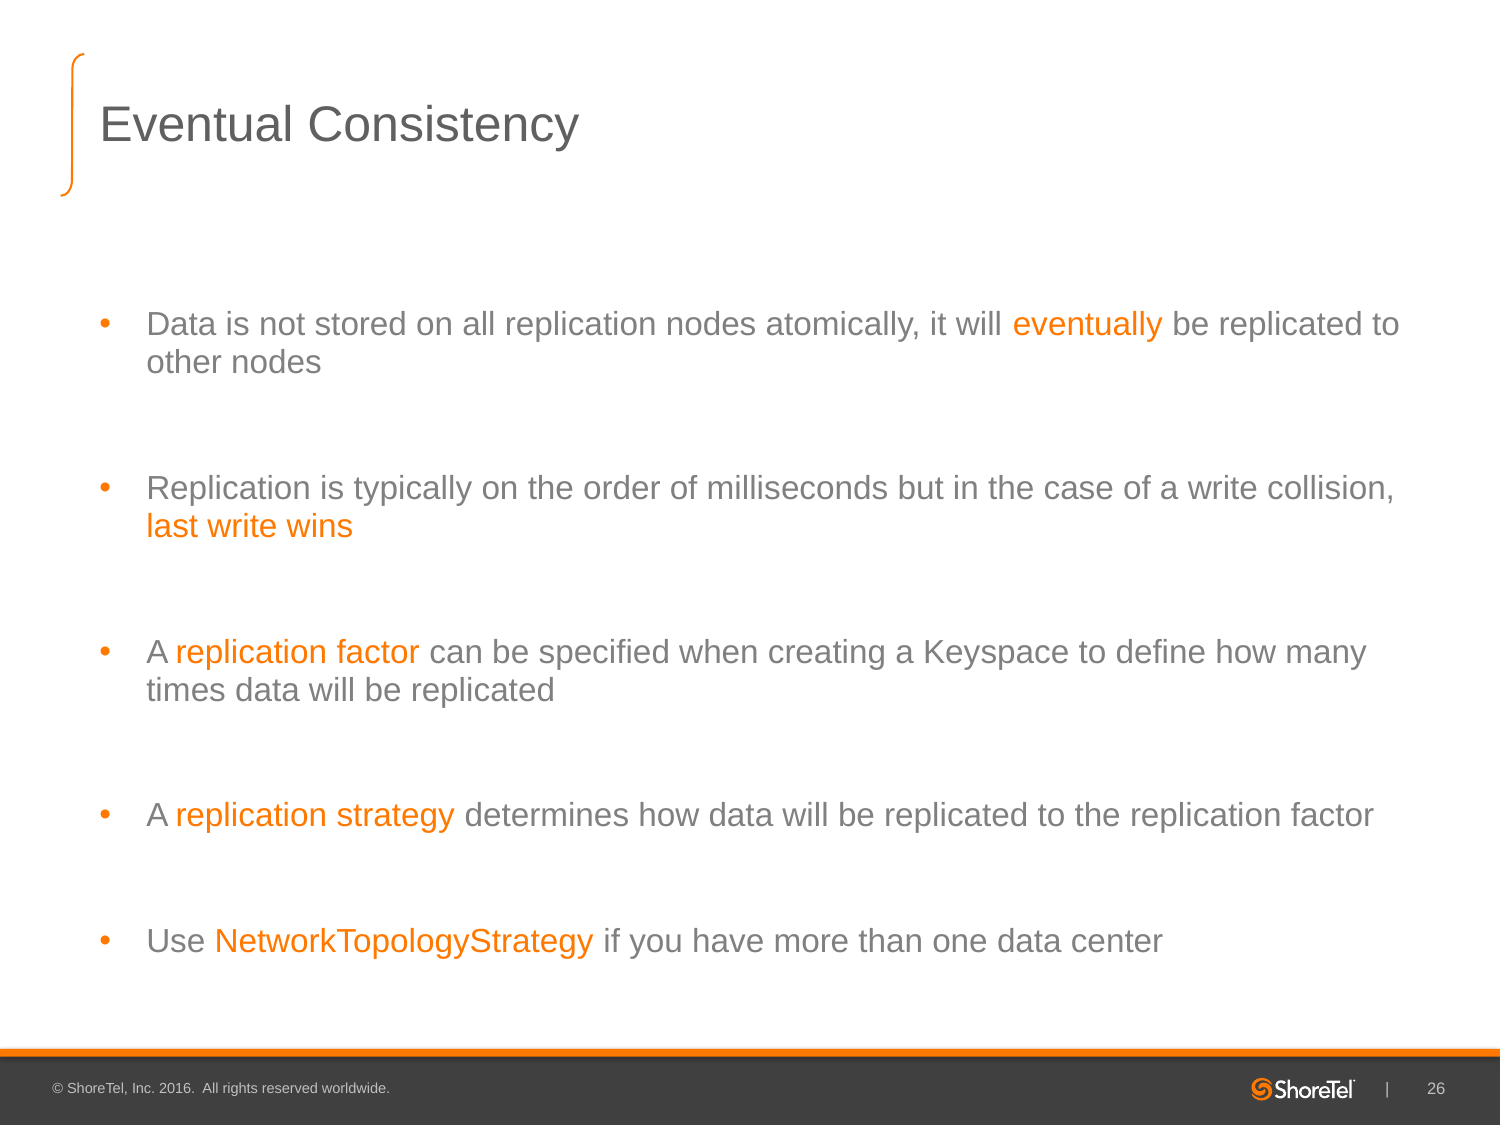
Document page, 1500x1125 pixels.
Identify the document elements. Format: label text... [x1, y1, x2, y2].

list Data is not stored on all replication nodes atomically, it will eventually be replicated to other nodes Replication is typically on the order of milliseconds but in the case of a write collision, last write wins A replication factor can be specified when creating a Keyspace to define how many times data will be replicated A replication strategy determines how data will be replicated to the replication factor Use NetworkTopologyStrategy if you have more than one data center [84, 297, 1450, 946]
title Eventual Consistency [84, 53, 1235, 196]
